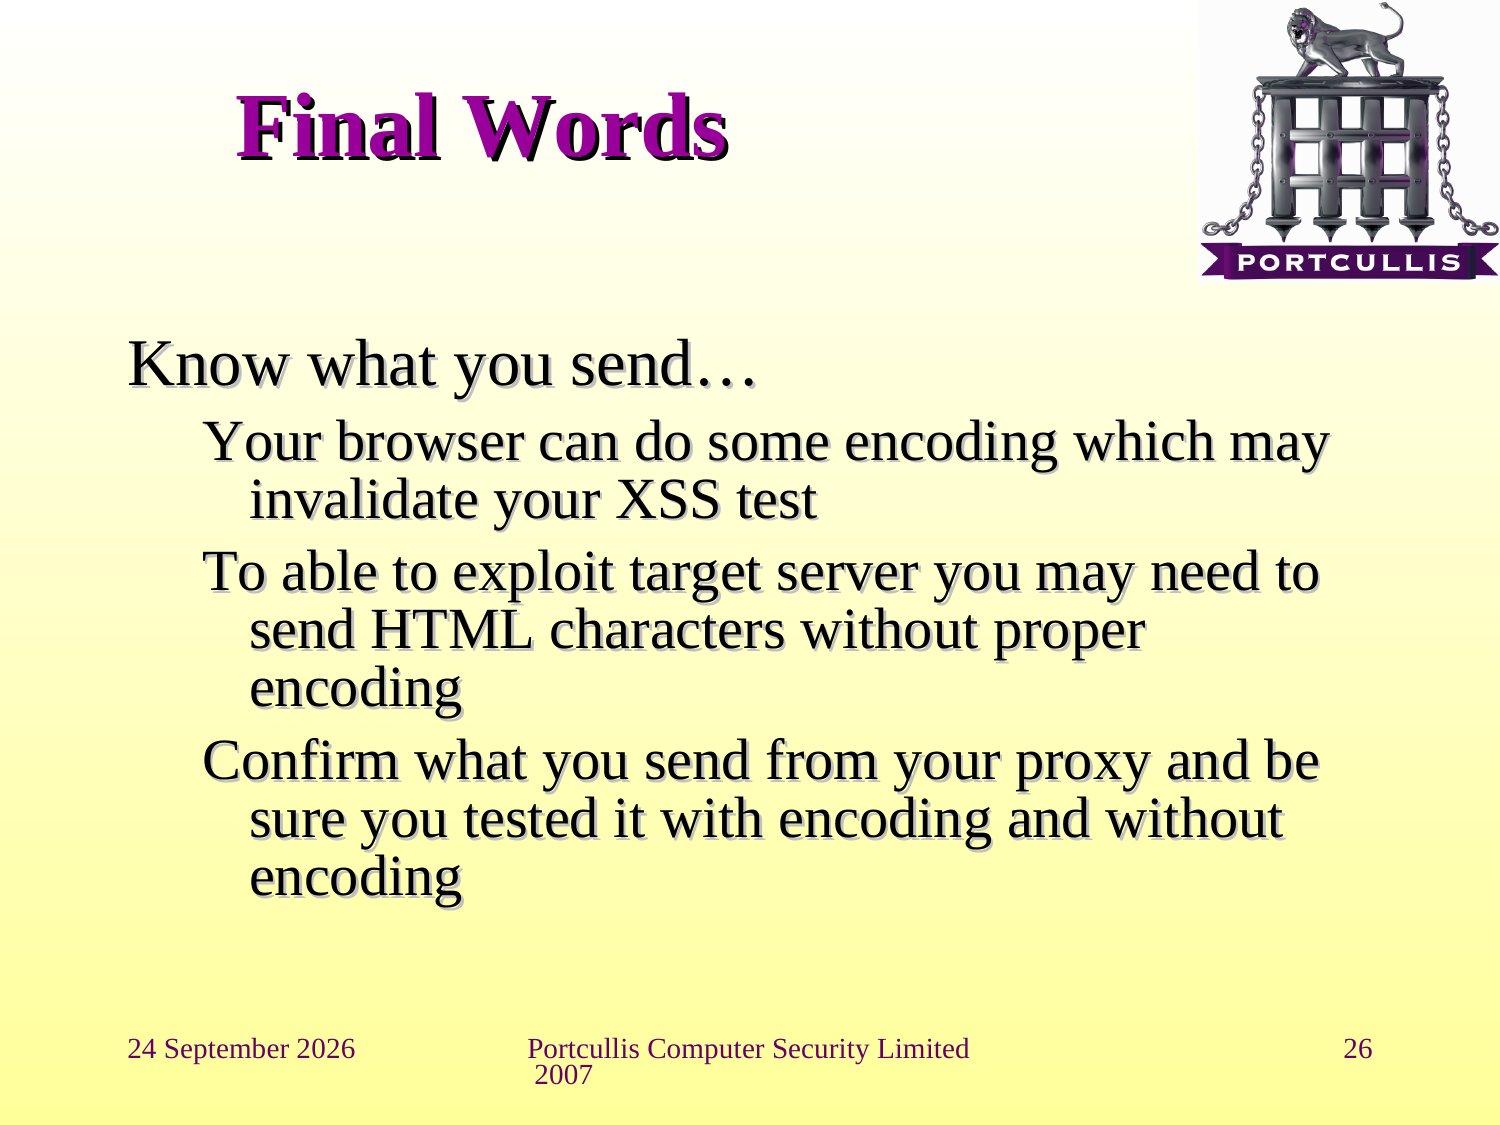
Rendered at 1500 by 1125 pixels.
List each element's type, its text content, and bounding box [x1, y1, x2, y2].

title Final Words [0, 0, 963, 250]
list Know what you send… Your browser can do some encoding which may invalidate your XSS test To able to exploit target server you may need to send HTML characters without proper encoding Confirm what you send from your proxy and be sure you tested it with encoding and without encoding [112, 324, 1388, 1001]
picture [1198, 0, 1500, 283]
